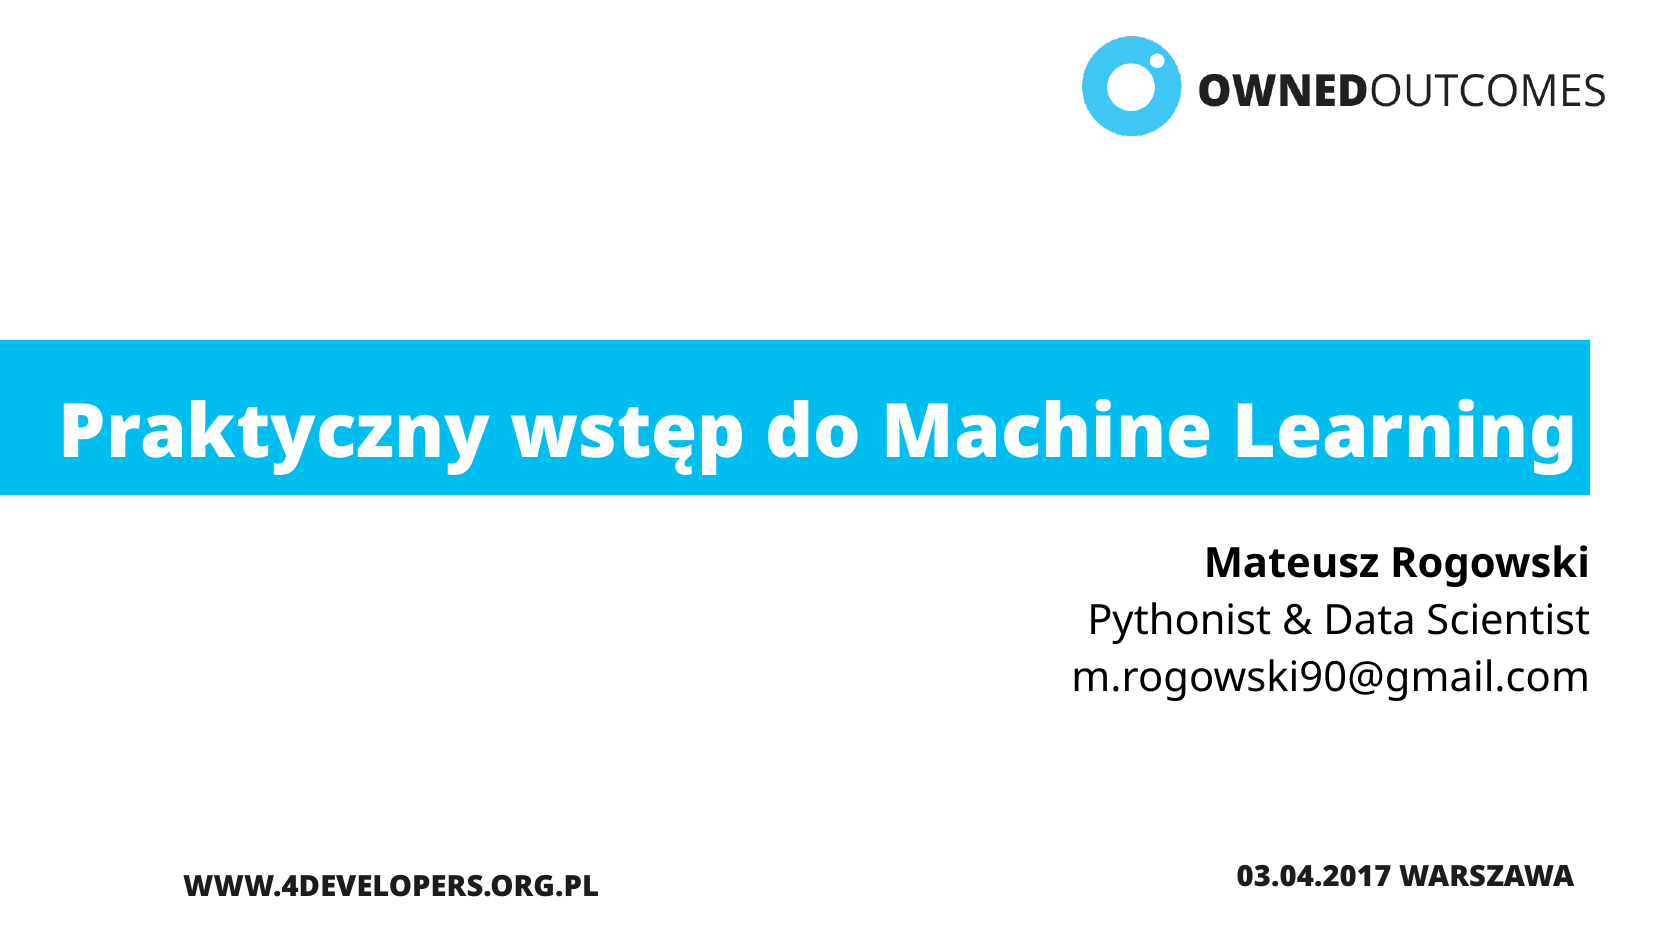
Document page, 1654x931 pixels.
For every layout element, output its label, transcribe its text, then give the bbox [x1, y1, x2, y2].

text_box WWW.4DEVELOPERS.ORG.PL [183, 865, 781, 901]
picture [1035, 1, 1644, 181]
text_box 03.04.2017 WARSZAWA [1236, 855, 1654, 890]
title Praktyczny wstęp do Machine Learning [59, 369, 1595, 481]
text_box Mateusz Rogowski Pythonist & Data Scientist m.rogowski90@gmail.com [45, 525, 1606, 686]
